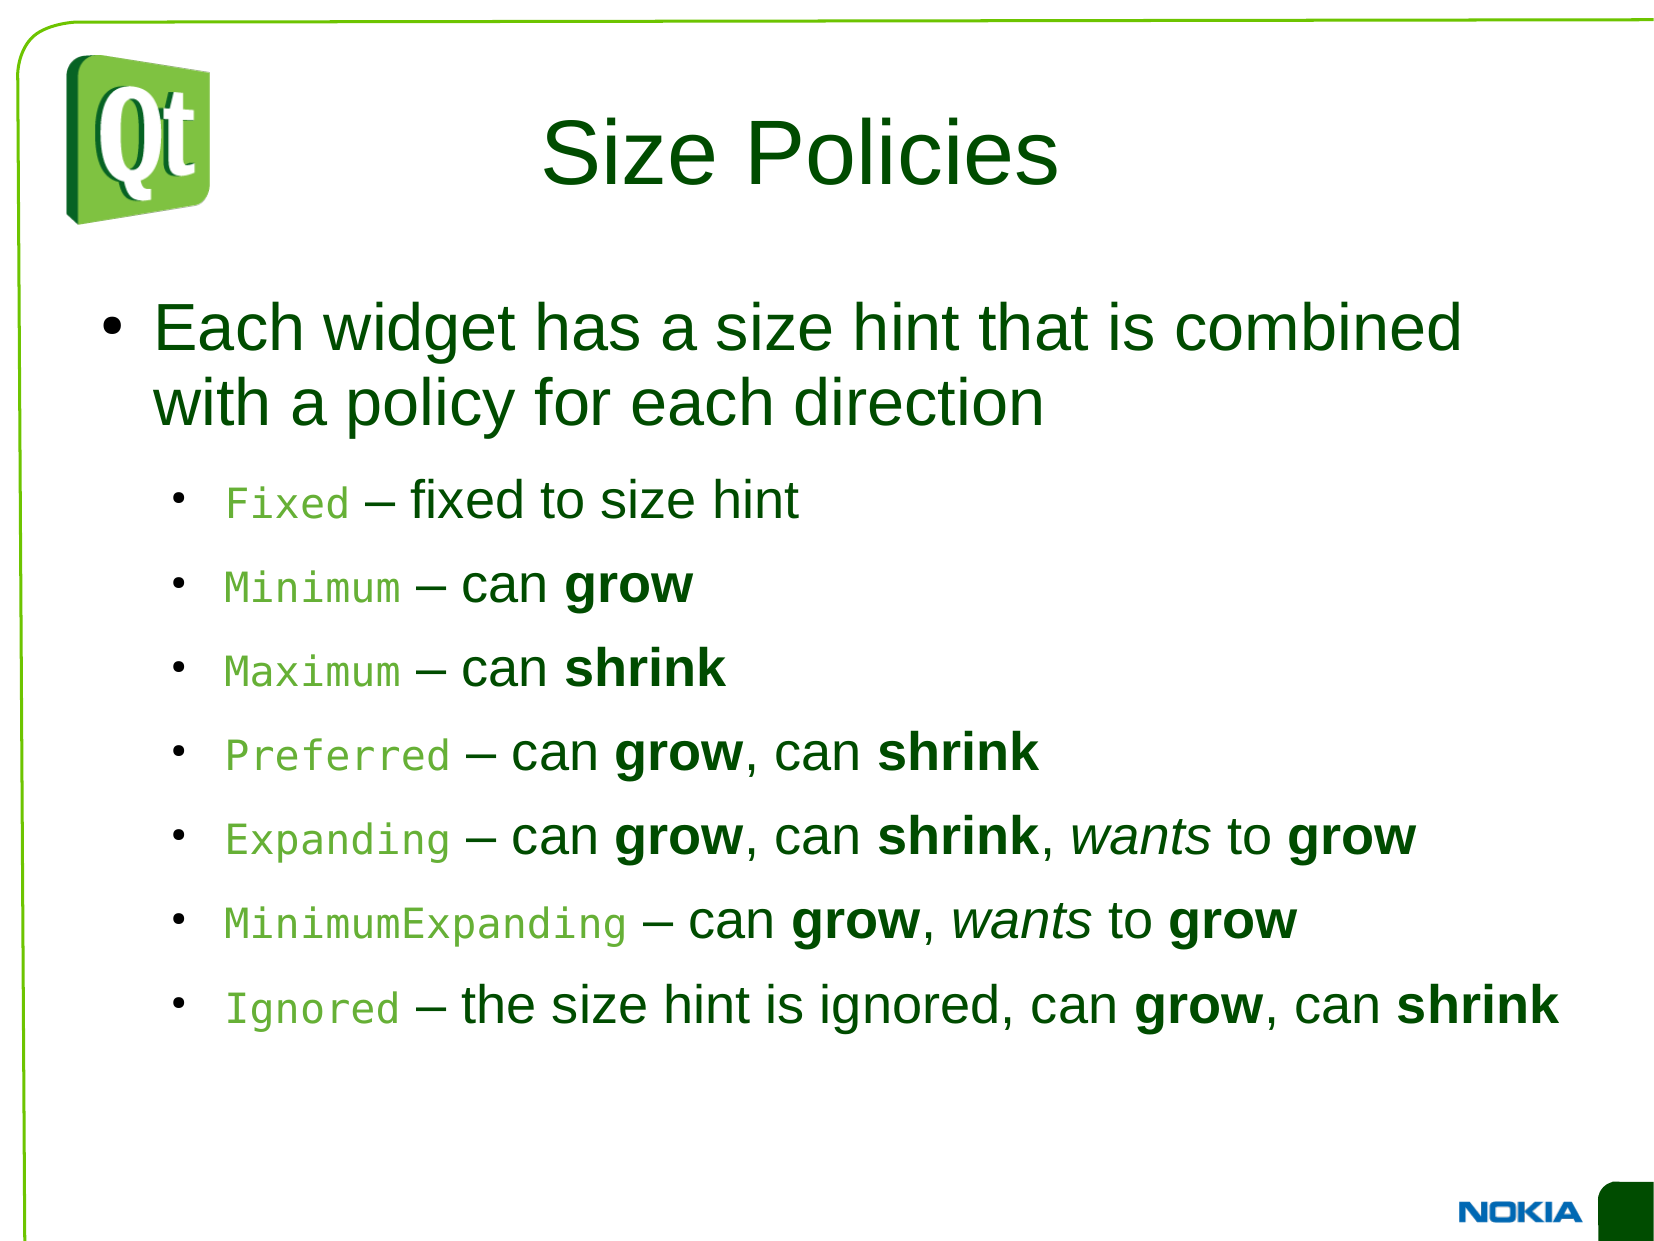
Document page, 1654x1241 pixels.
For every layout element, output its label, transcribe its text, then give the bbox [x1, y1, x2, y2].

picture [1459, 1201, 1583, 1223]
title Size Policies [263, 49, 1339, 257]
picture [66, 55, 210, 225]
list Each widget has a size hint that is combined with a policy for each direction Fixed – fixed to size hint Minimum – can grow Maximum – can shrink Preferred – can grow, can shrink Expanding – can grow, can shrink, wants to grow MinimumExpanding – can grow, wants to grow Ignored – the size hint is ignored, can grow, can shrink [82, 290, 1625, 1094]
